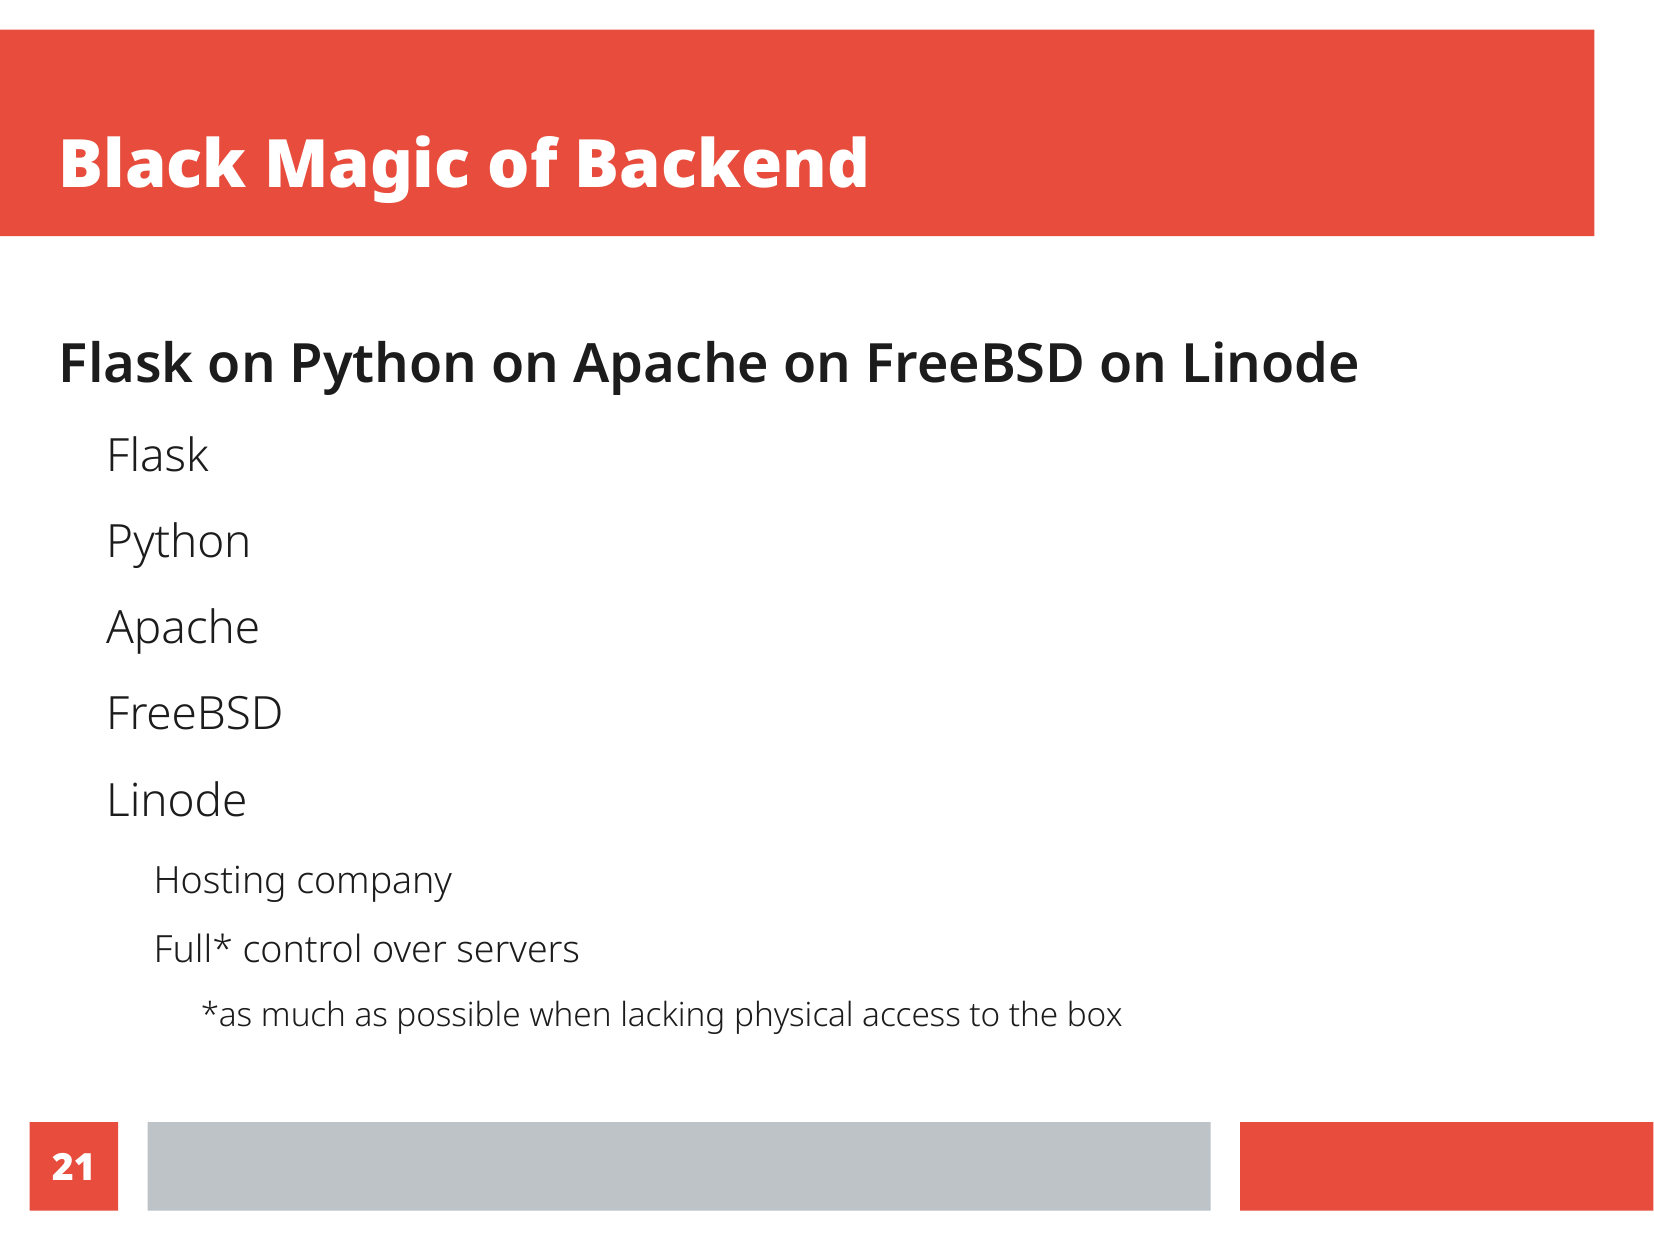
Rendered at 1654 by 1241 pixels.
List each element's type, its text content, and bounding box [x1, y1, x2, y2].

list Flask on Python on Apache on FreeBSD on Linode Flask Python Apache FreeBSD Linode Hosting company Full* control over servers *as much as possible when lacking physical access to the box [59, 324, 1565, 1093]
title Black Magic of Backend [59, 59, 1595, 207]
